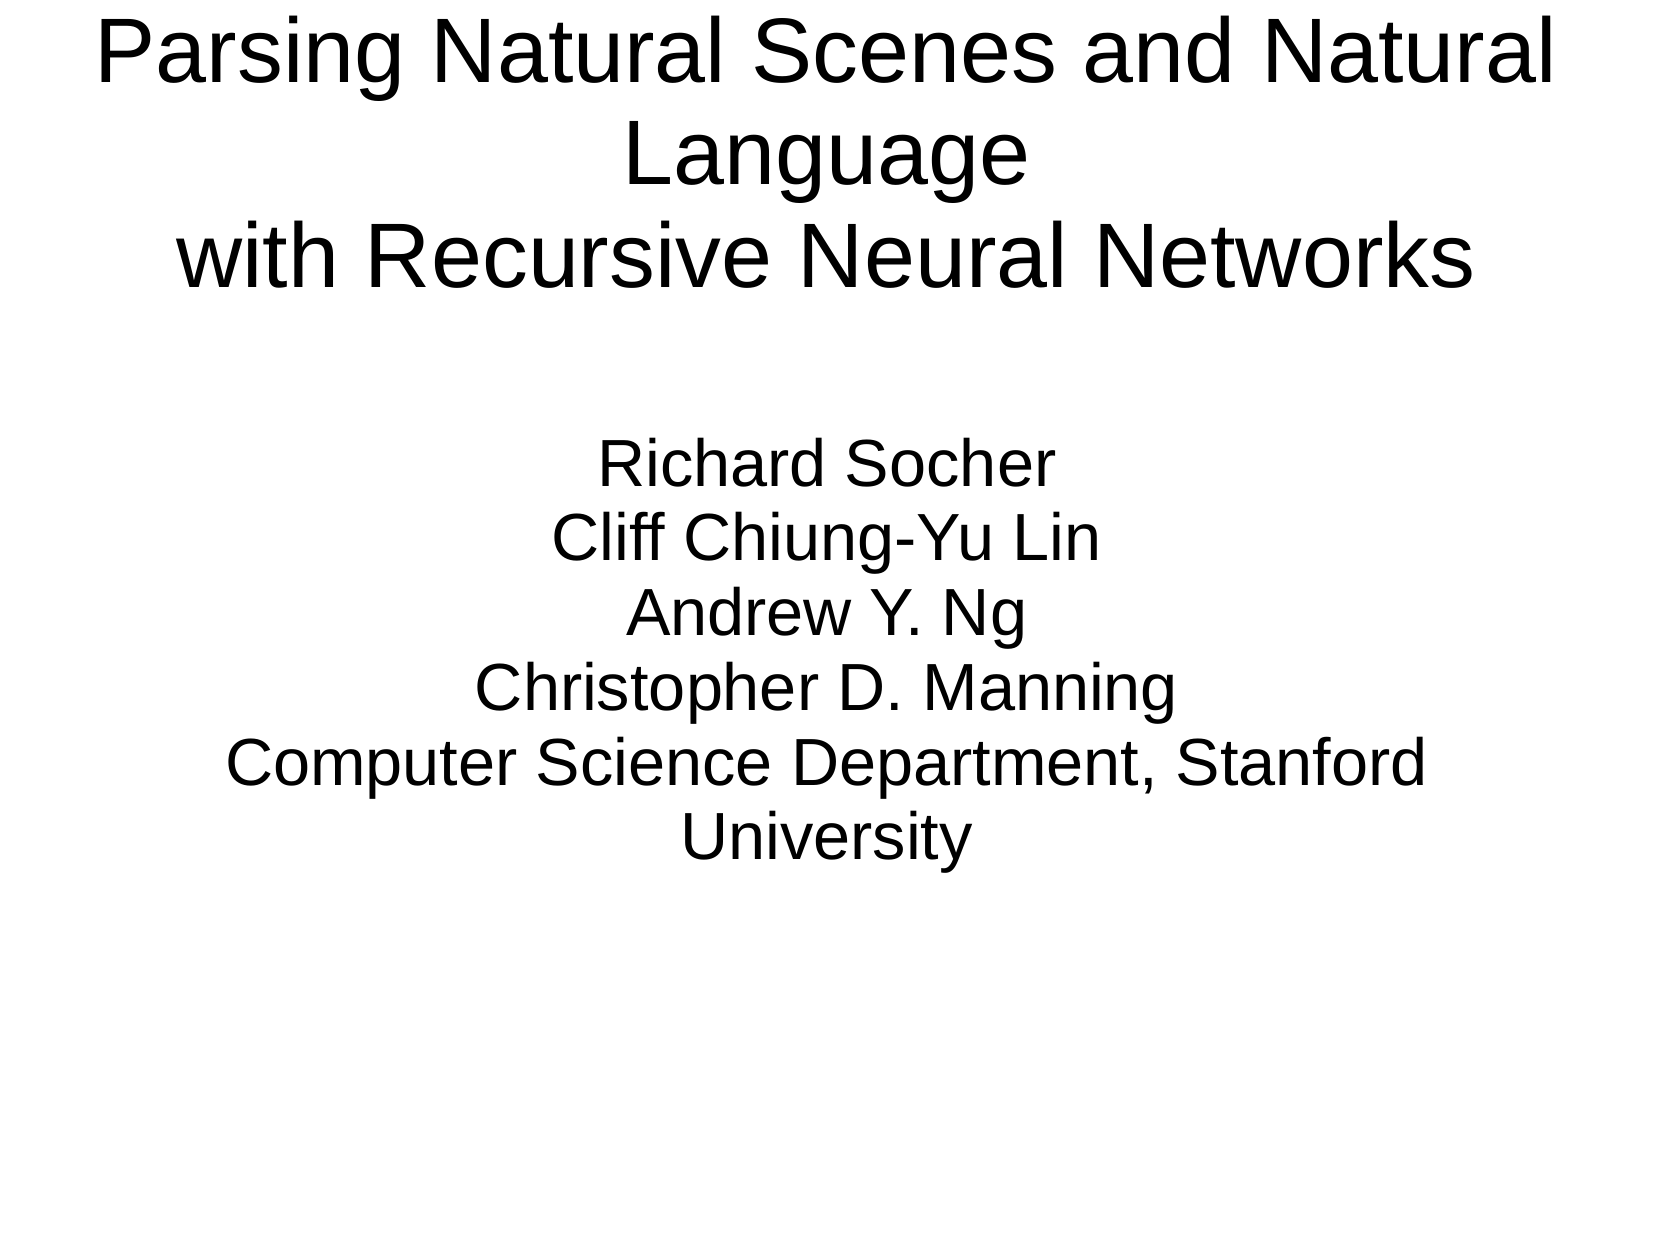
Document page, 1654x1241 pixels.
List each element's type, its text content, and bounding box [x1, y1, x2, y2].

title Parsing Natural Scenes and Natural Language with Recursive Neural Networks [82, 0, 1571, 290]
subtitle Richard Socher Cliff Chiung-Yu Lin Andrew Y. Ng Christopher D. Manning Computer Science Department, Stanford University [82, 290, 1571, 1010]
